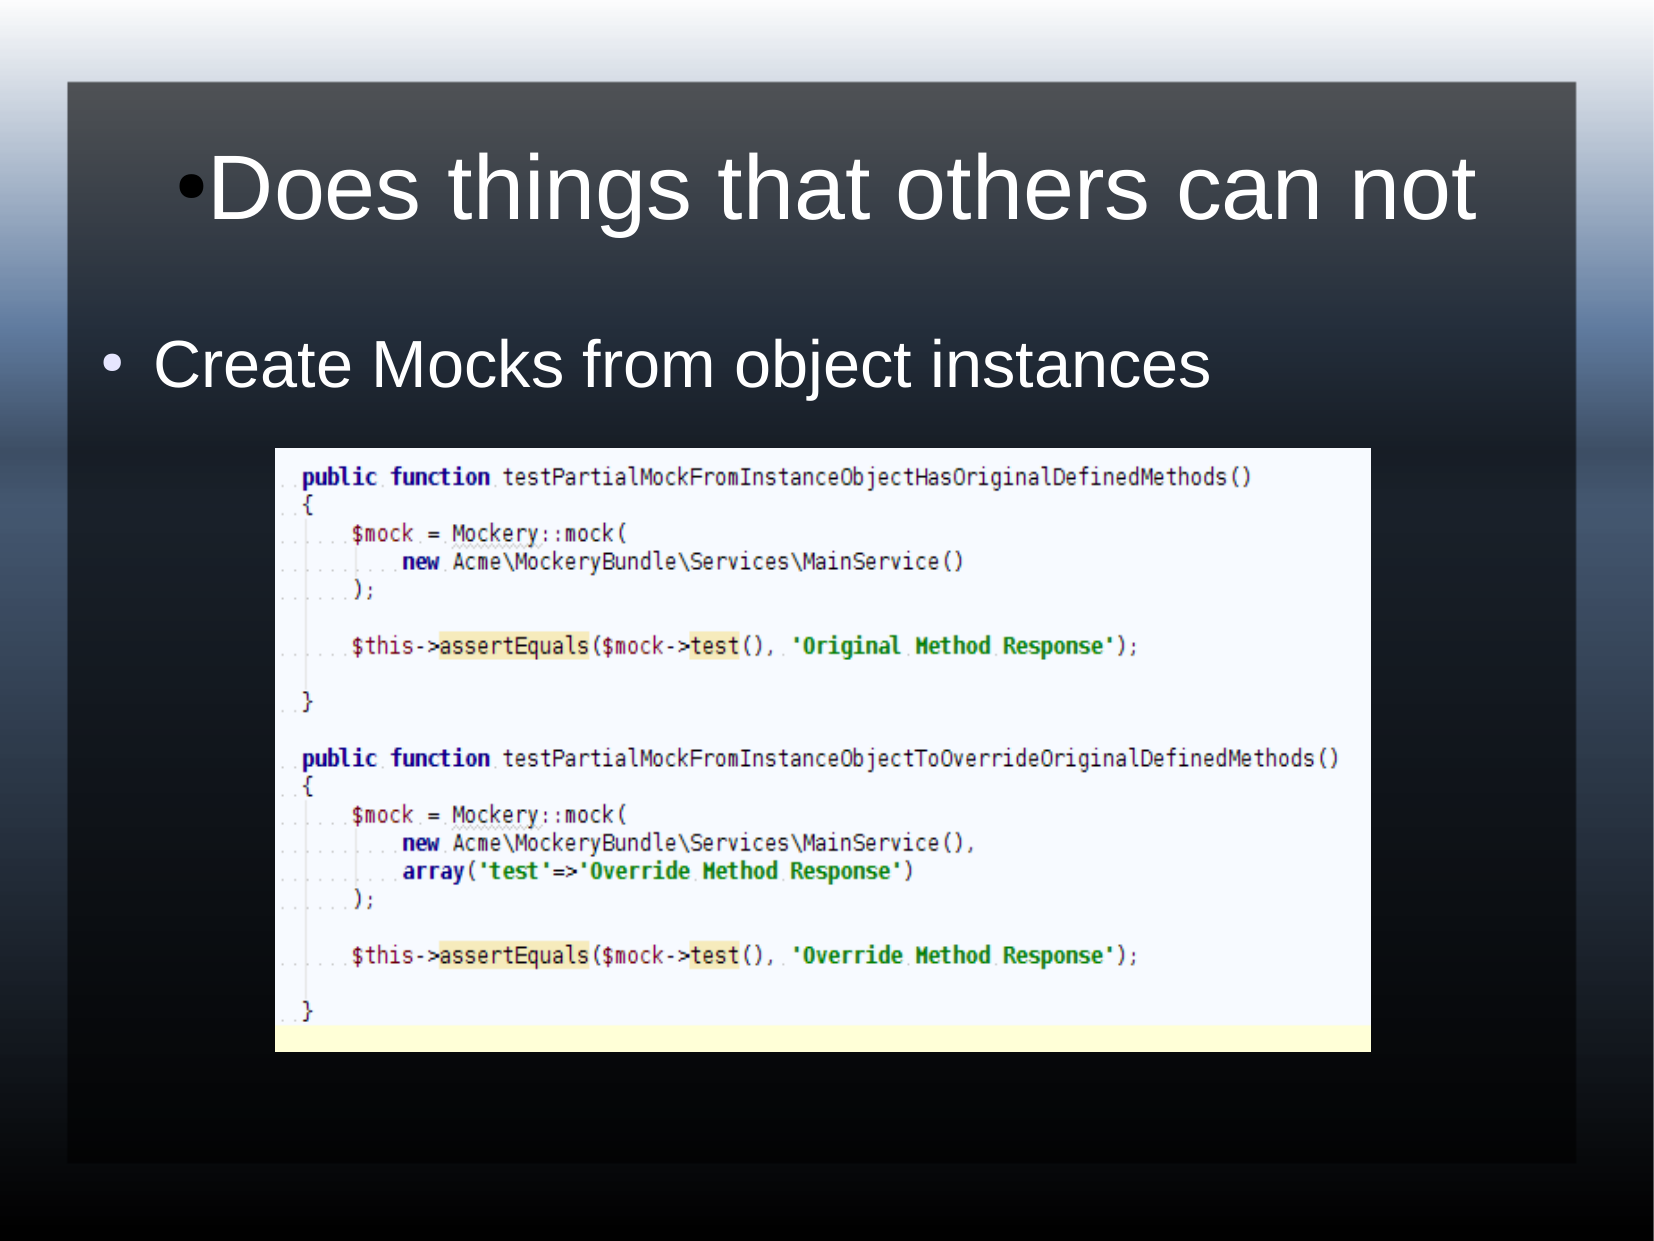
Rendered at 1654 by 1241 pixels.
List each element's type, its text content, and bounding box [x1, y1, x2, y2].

title Does things that others can not [82, 84, 1571, 292]
picture [0, 0, 1654, 1241]
list Create Mocks from object instances [82, 326, 1571, 1046]
